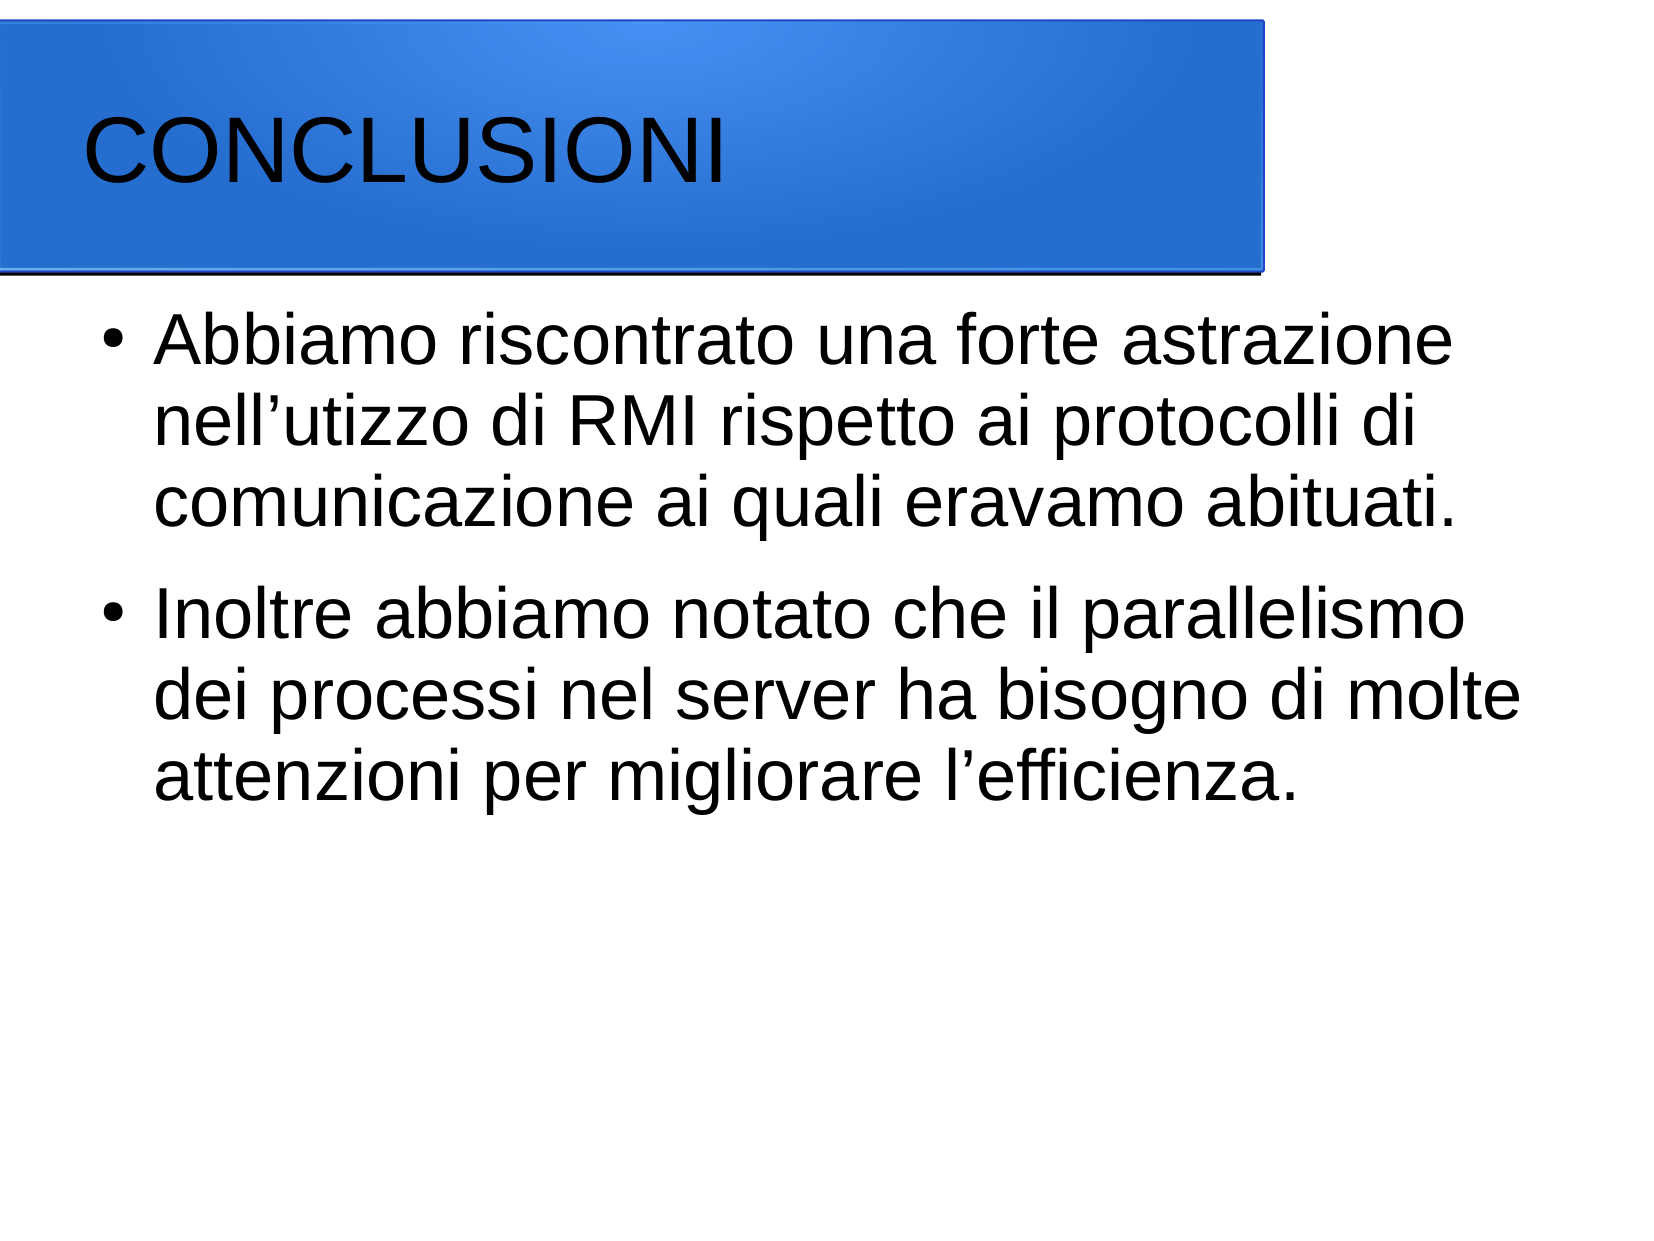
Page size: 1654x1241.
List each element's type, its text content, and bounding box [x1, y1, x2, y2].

list Abbiamo riscontrato una forte astrazione nell’utizzo di RMI rispetto ai protocolli di comunicazione ai quali eravamo abituati. Inoltre abbiamo notato che il parallelismo dei processi nel server ha bisogno di molte attenzioni per migliorare l’efficienza. [82, 299, 1571, 1019]
title CONCLUSIONI [82, 47, 1235, 252]
